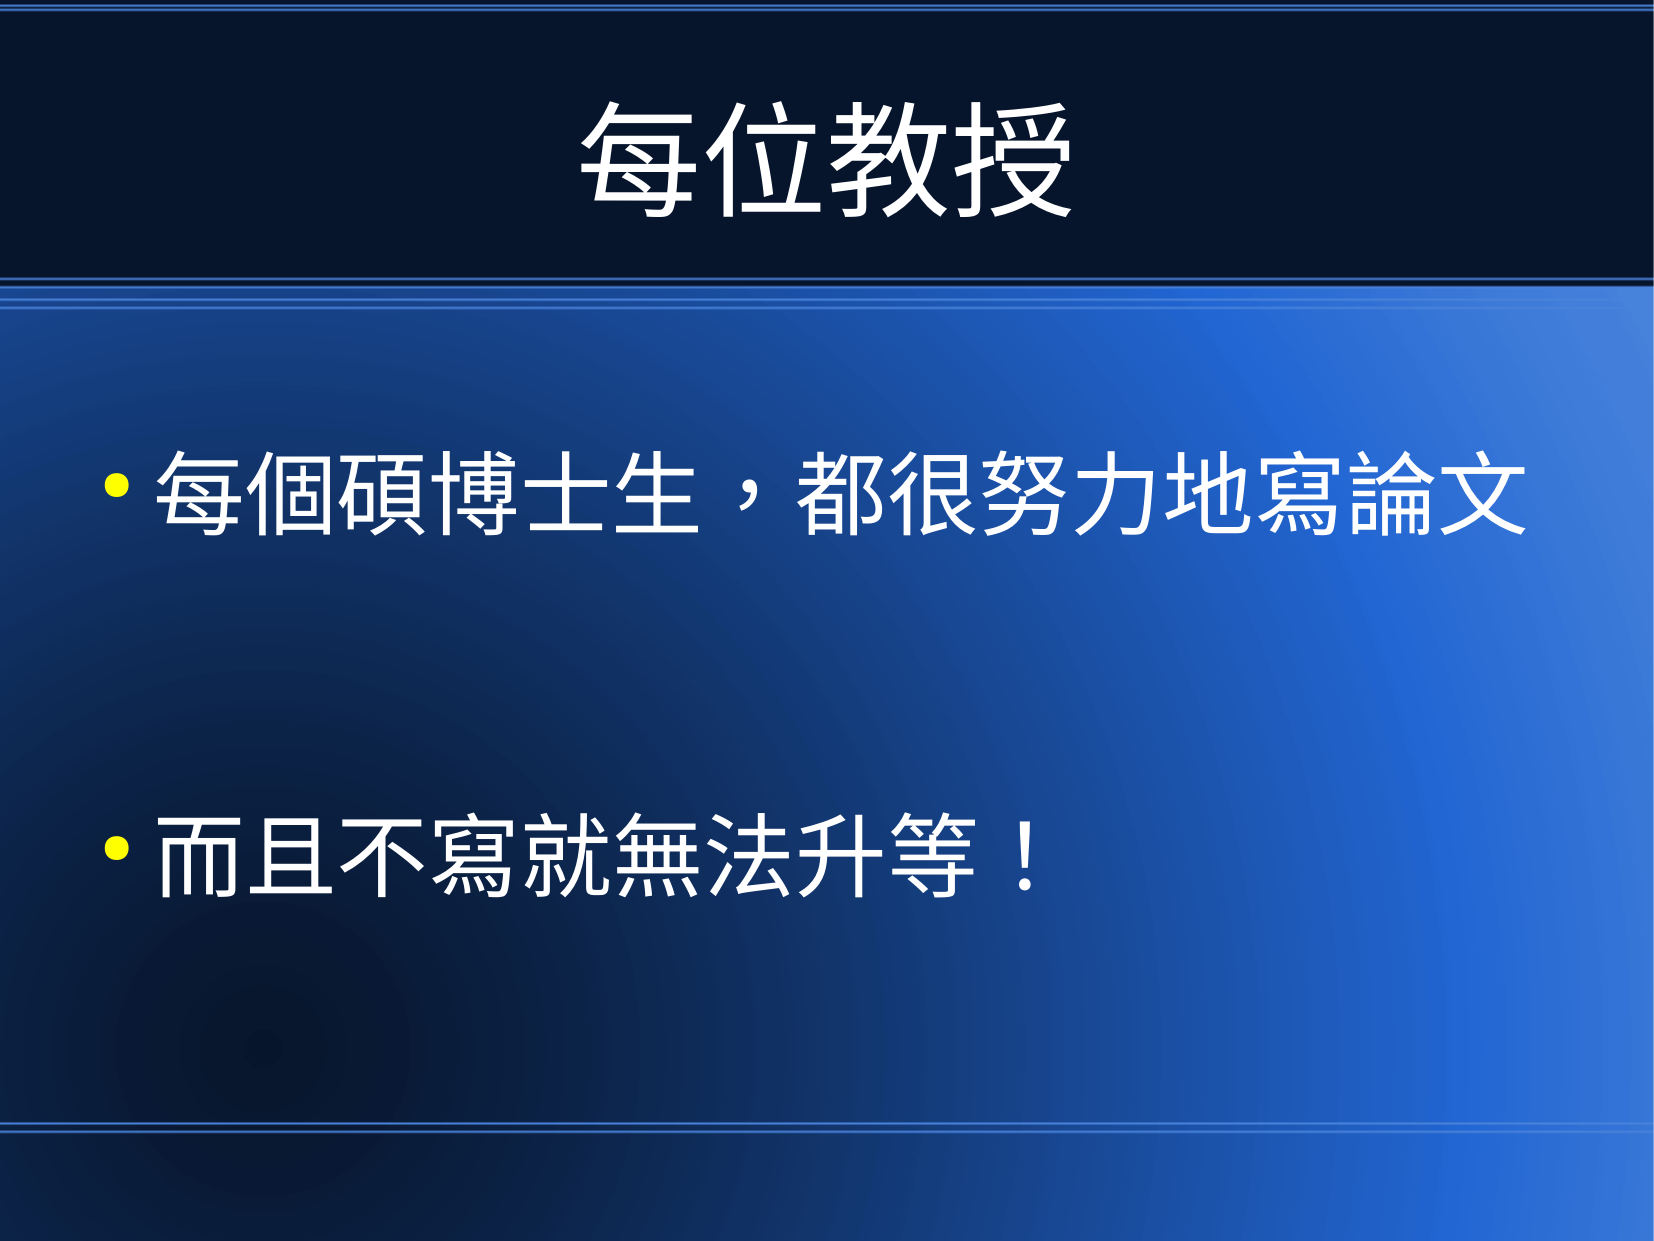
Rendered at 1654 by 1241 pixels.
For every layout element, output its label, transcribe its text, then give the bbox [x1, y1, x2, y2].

picture [0, 0, 1654, 1241]
title 每位教授 [82, 49, 1571, 257]
list 每個碩博士生，都很努力地寫論文 而且不寫就無法升等！ [82, 355, 1571, 1241]
